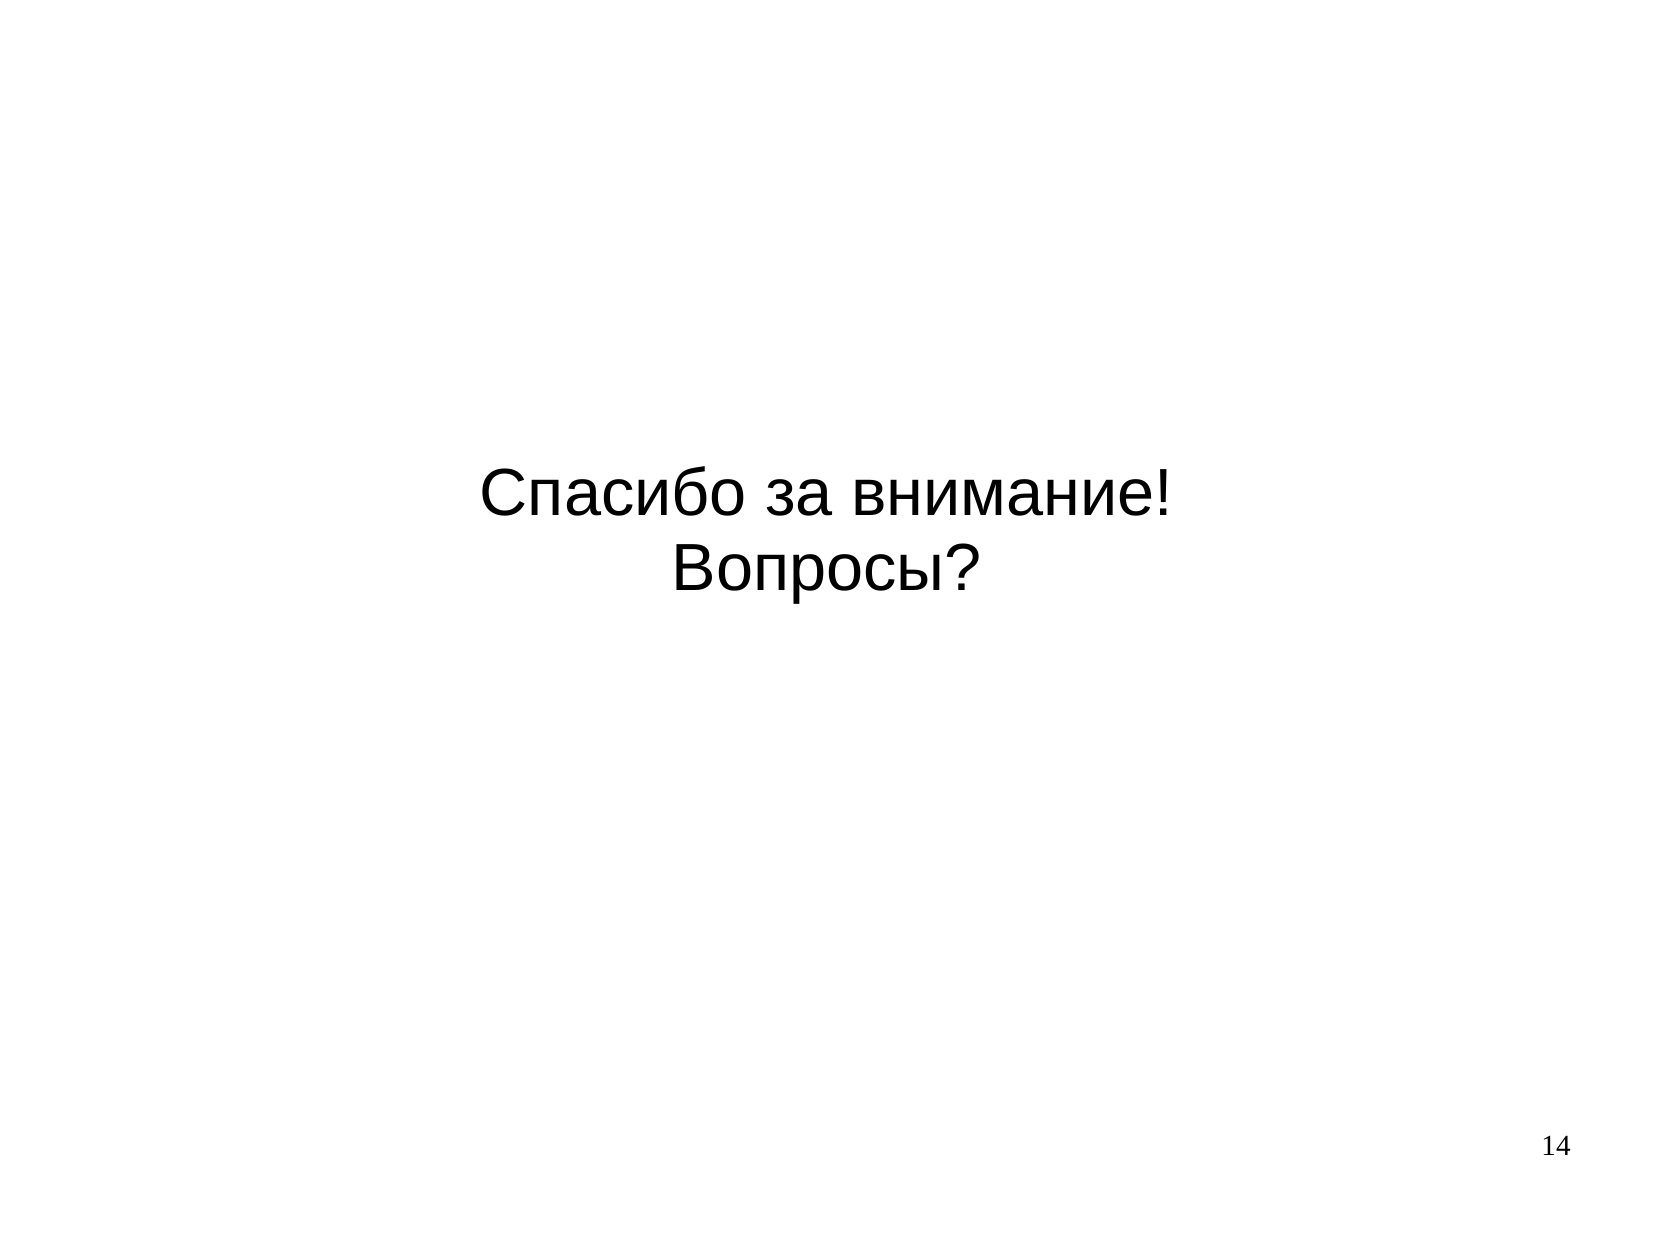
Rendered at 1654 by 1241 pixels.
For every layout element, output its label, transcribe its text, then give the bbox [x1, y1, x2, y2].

subtitle Спасибо за внимание! Вопросы? [82, 49, 1571, 1010]
